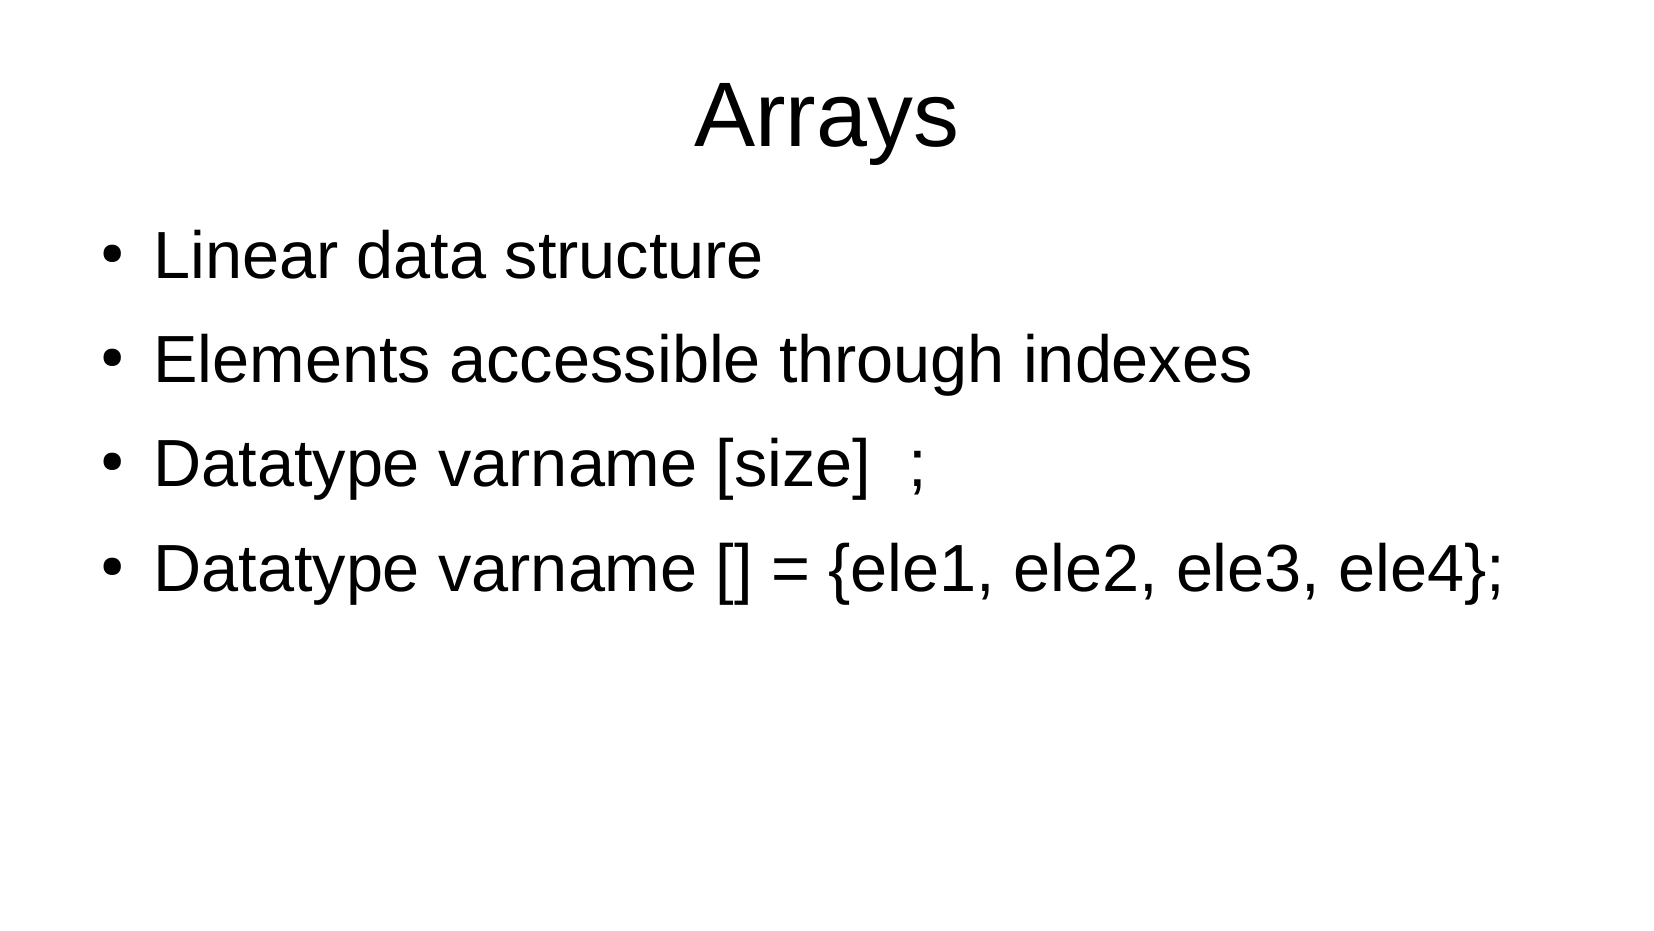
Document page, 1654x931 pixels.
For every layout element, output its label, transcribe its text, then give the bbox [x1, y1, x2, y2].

list Linear data structure Elements accessible through indexes Datatype varname [size] ; Datatype varname [] = {ele1, ele2, ele3, ele4}; [82, 217, 1571, 758]
title Arrays [82, 37, 1571, 193]
